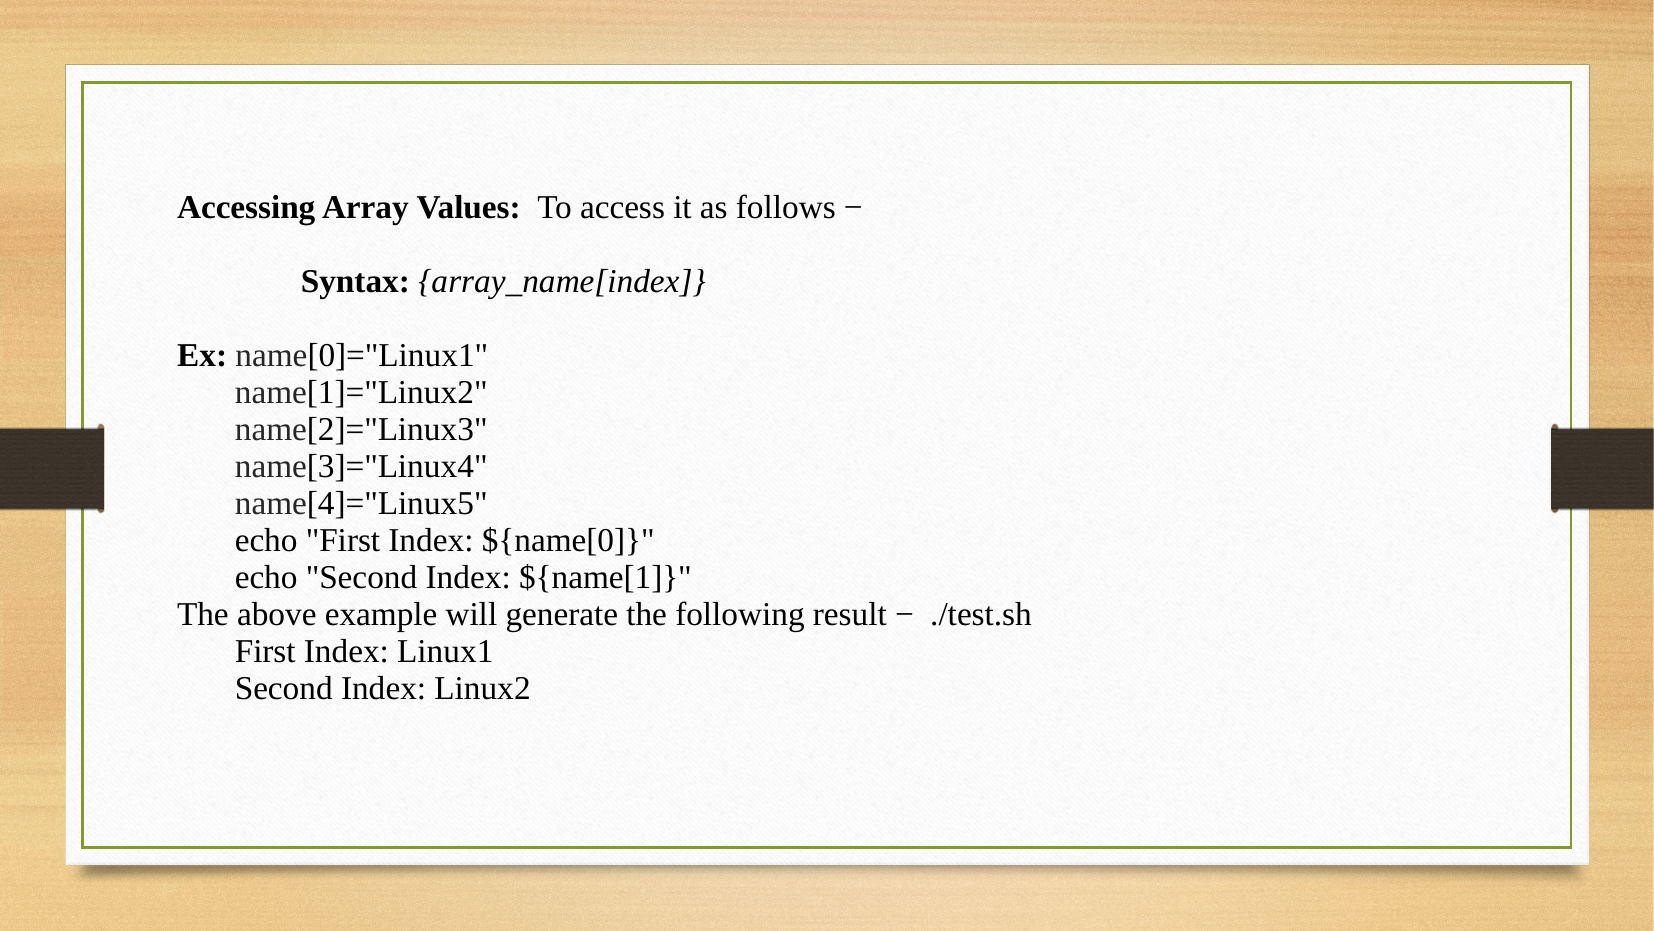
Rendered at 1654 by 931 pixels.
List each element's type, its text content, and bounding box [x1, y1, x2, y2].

picture [0, 0, 1654, 931]
title Accessing Array Values: To access it as follows − Syntax: {array_name[index]} Ex: name[0]="Linux1" name[1]="Linux2" name[2]="Linux3" name[3]="Linux4" name[4]="Linux5" echo "First Index: ${name[0]}" echo "Second Index: ${name[1]}" The above example will generate the following result − ./test.sh First Index: Linux1 Second Index: Linux2 [177, 138, 1477, 795]
